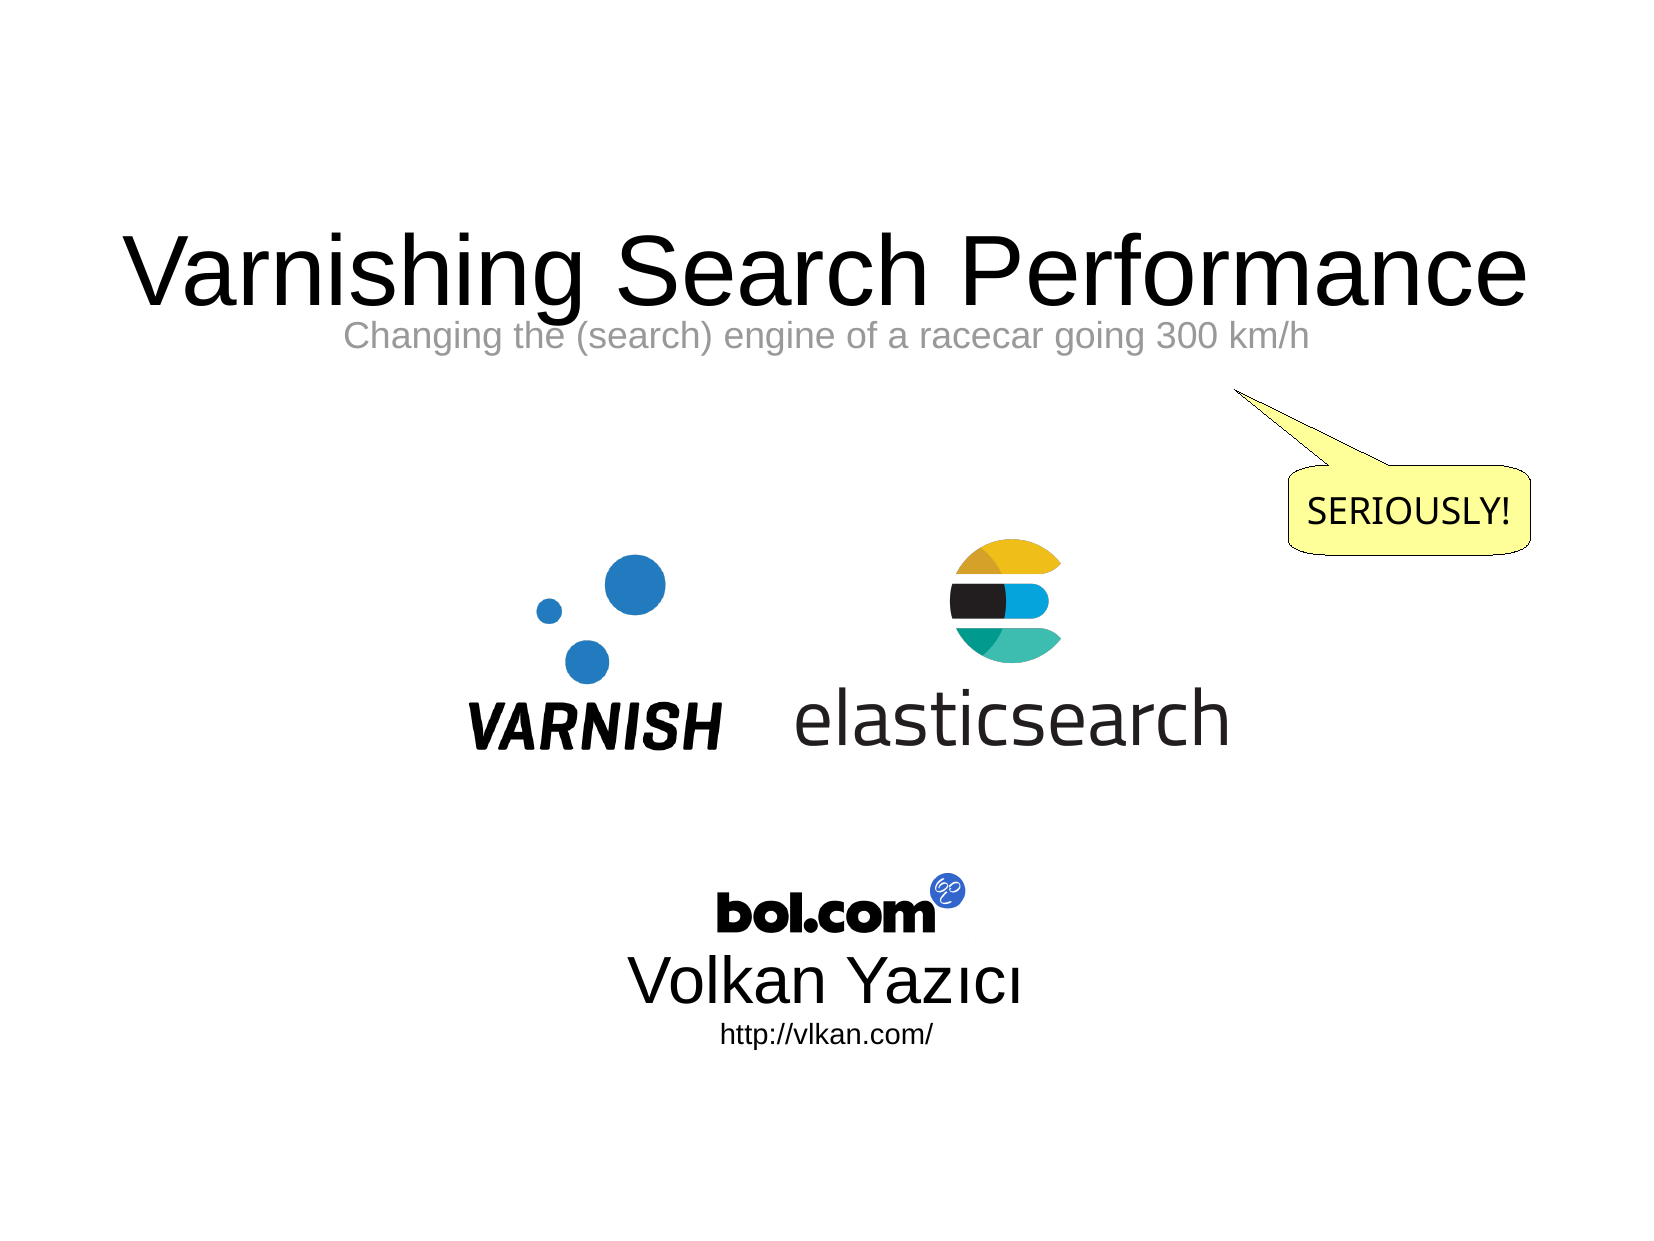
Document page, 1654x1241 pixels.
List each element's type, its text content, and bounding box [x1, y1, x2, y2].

picture [462, 546, 726, 757]
text_box Varnishing Search Performance Changing the (search) engine of a racecar going 300 km/h [82, 165, 1571, 824]
text_box SERIOUSLY! [1234, 389, 1531, 556]
text_box Volkan Yazıcı http://vlkan.com/ [82, 824, 1571, 1241]
picture [694, 869, 976, 955]
picture [740, 501, 1289, 787]
